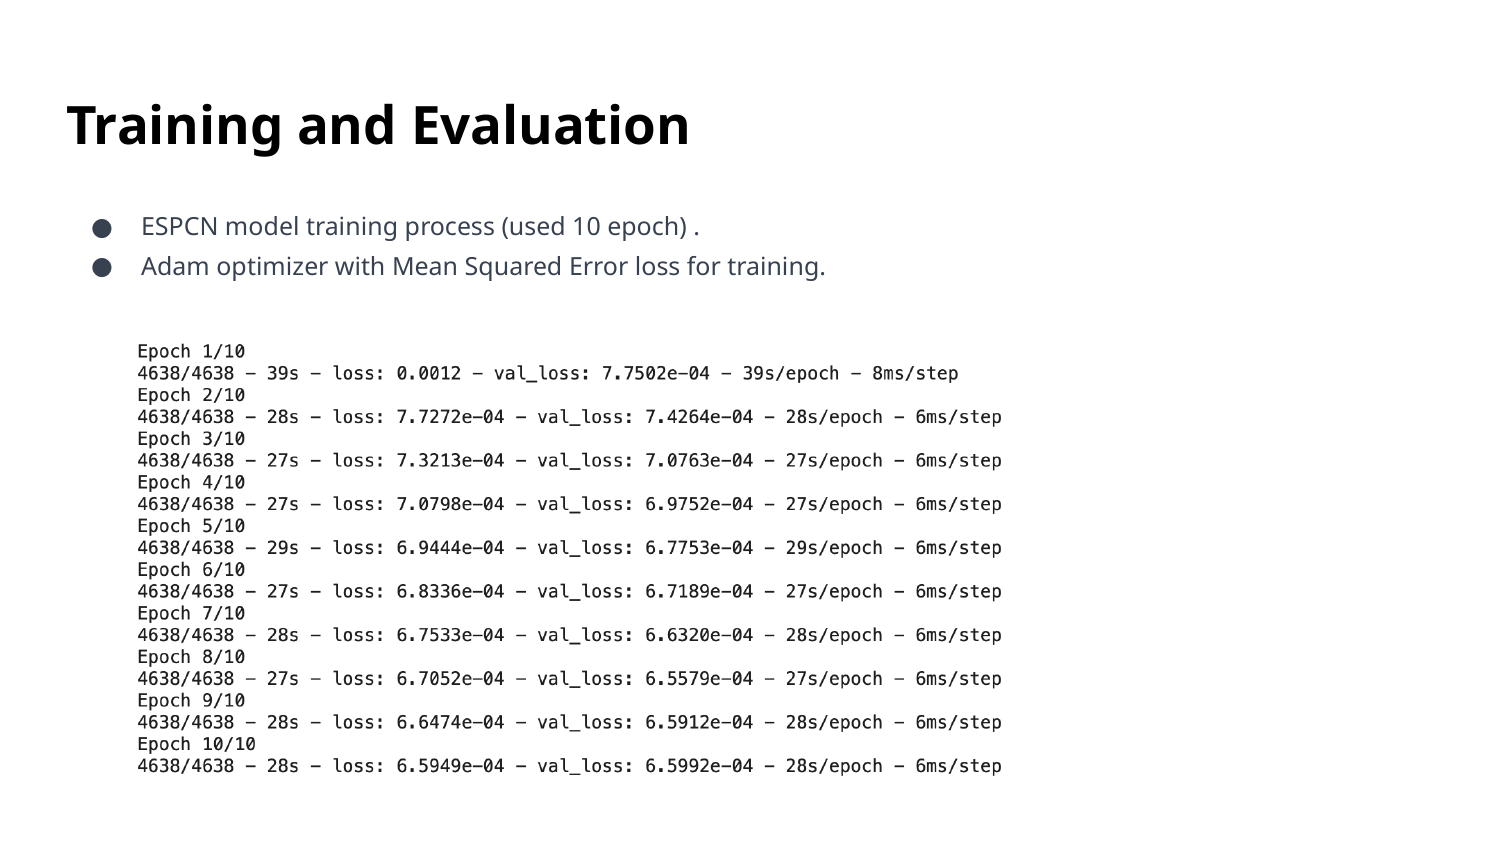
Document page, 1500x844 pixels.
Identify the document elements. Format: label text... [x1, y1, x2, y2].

picture [128, 338, 1027, 782]
list ESPCN model training process (used 10 epoch) . Adam optimizer with Mean Squared Error loss for training. [51, 189, 1449, 750]
title Training and Evaluation [51, 72, 1449, 176]
